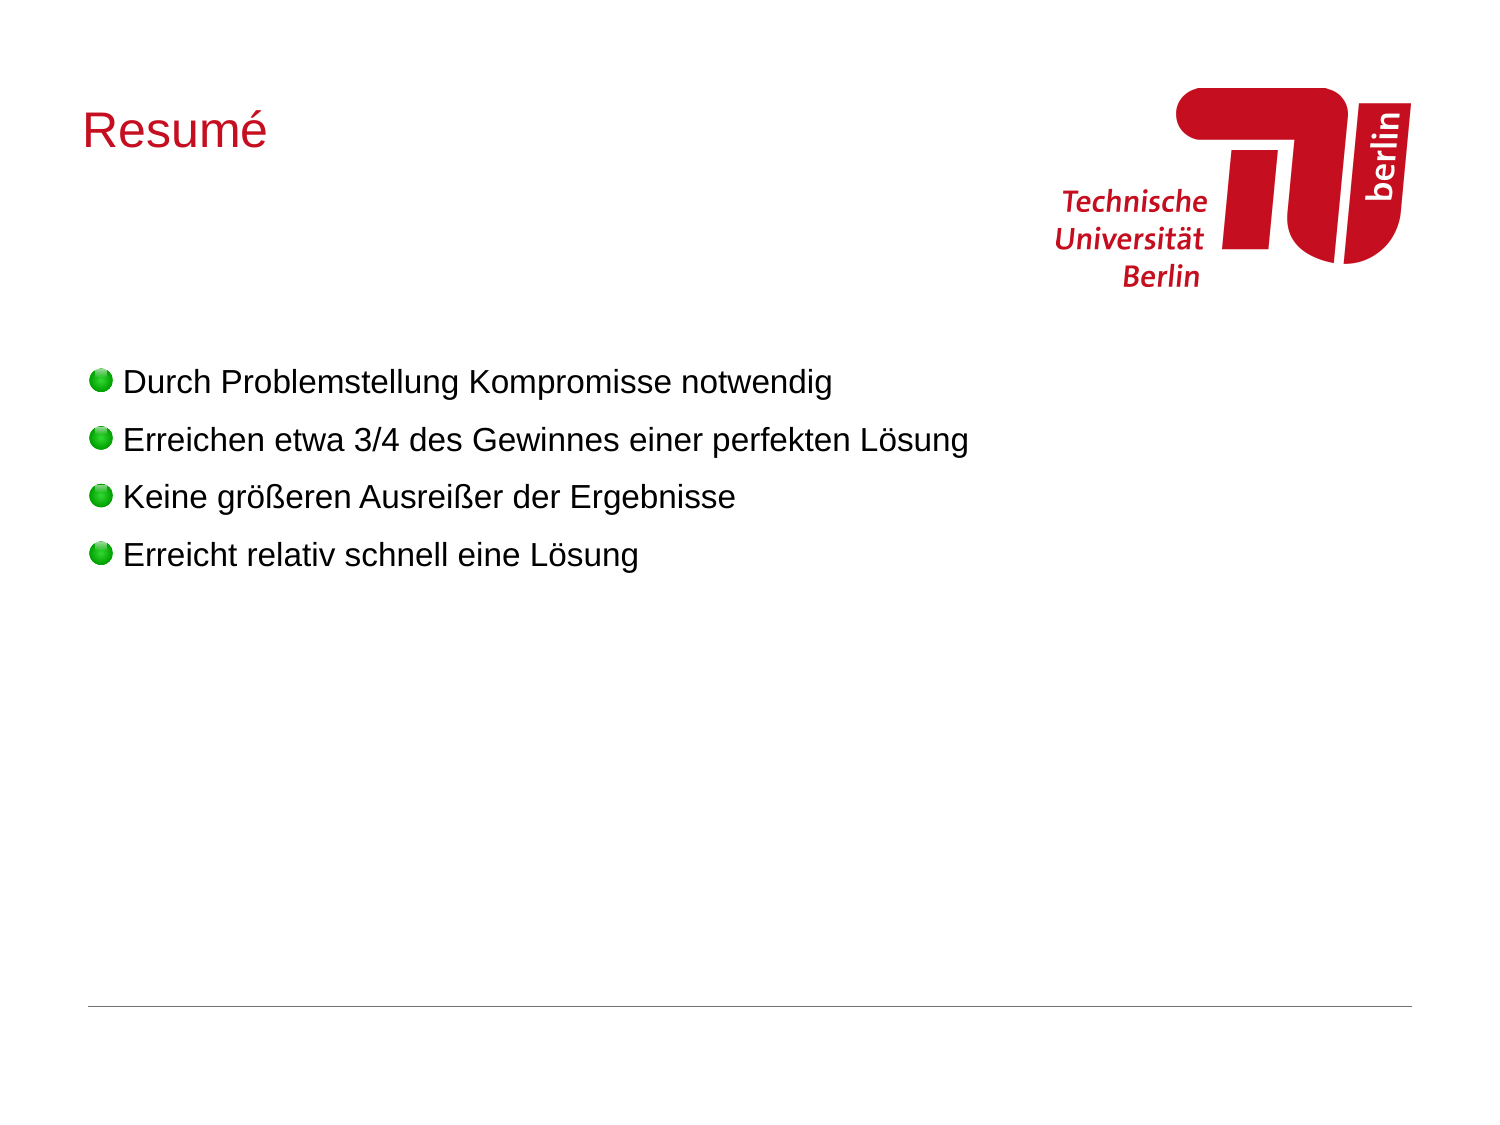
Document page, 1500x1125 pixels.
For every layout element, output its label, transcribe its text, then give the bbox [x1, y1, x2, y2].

picture [1056, 88, 1411, 287]
list Durch Problemstellung Kompromisse notwendig Erreichen etwa 3/4 des Gewinnes einer perfekten Lösung Keine größeren Ausreißer der Ergebnisse Erreicht relativ schnell eine Lösung [88, 354, 1412, 975]
title Resumé [82, 94, 1028, 158]
